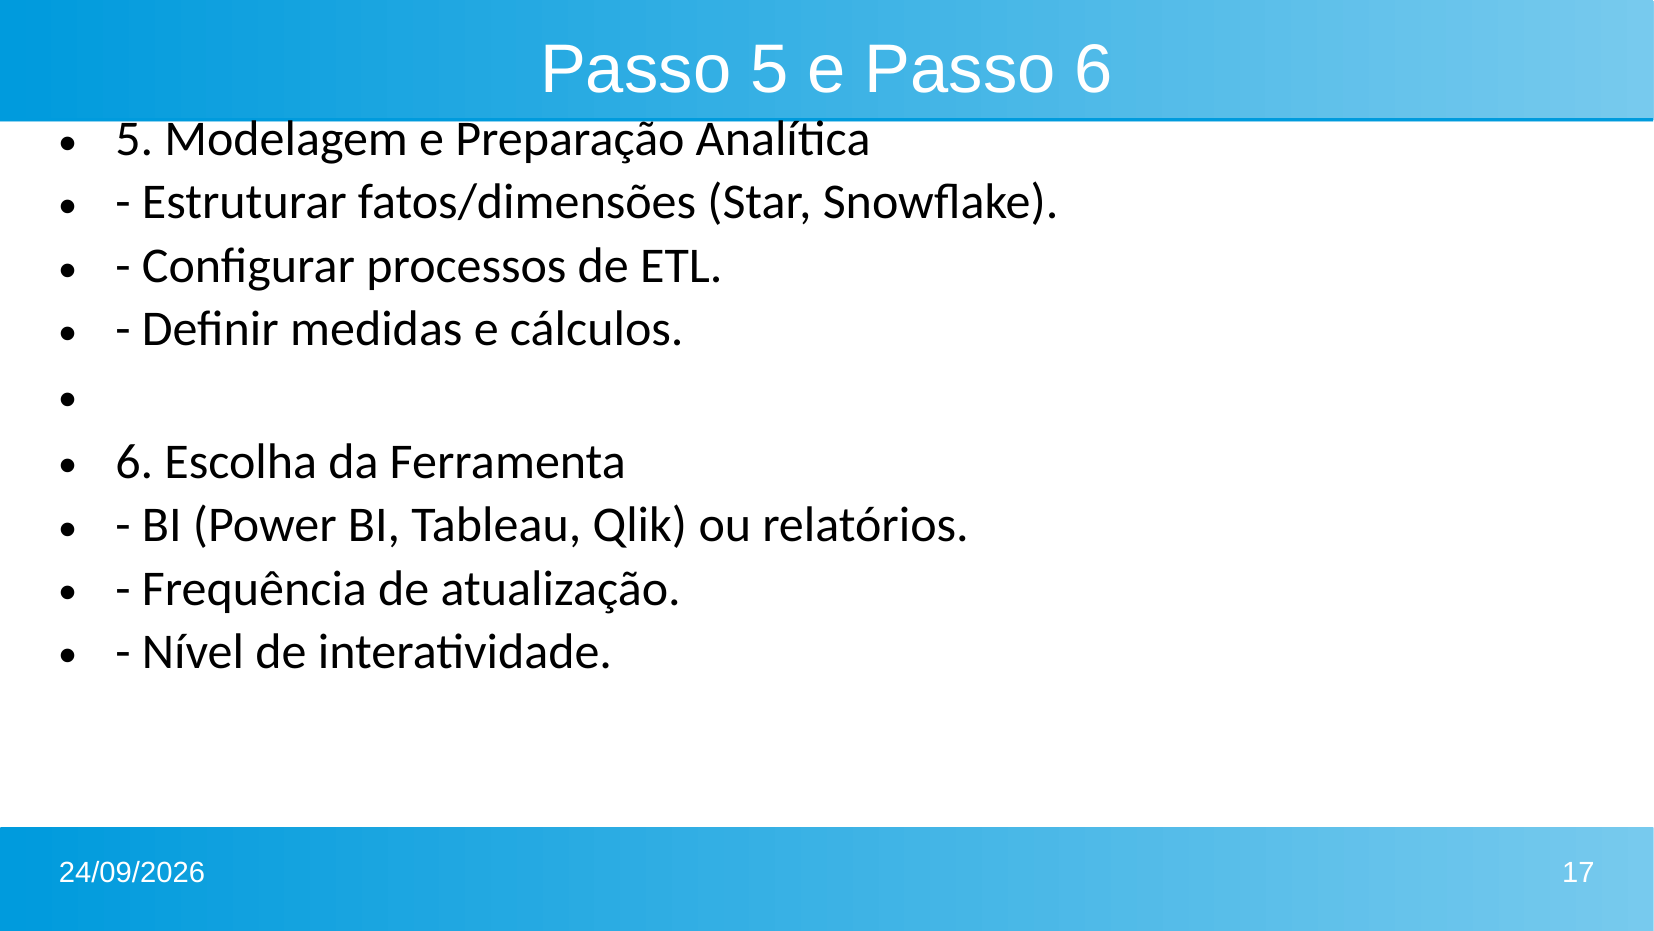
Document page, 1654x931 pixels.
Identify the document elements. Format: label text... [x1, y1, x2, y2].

title Passo 5 e Passo 6 [59, 29, 1595, 108]
list 5. Modelagem e Preparação Analítica - Estruturar fatos/dimensões (Star, Snowflake). - Configurar processos de ETL. - Definir medidas e cálculos. 6. Escolha da Ferramenta - BI (Power BI, Tableau, Qlik) ou relatórios. - Frequência de atualização. - Nível de interatividade. [59, 118, 1595, 709]
